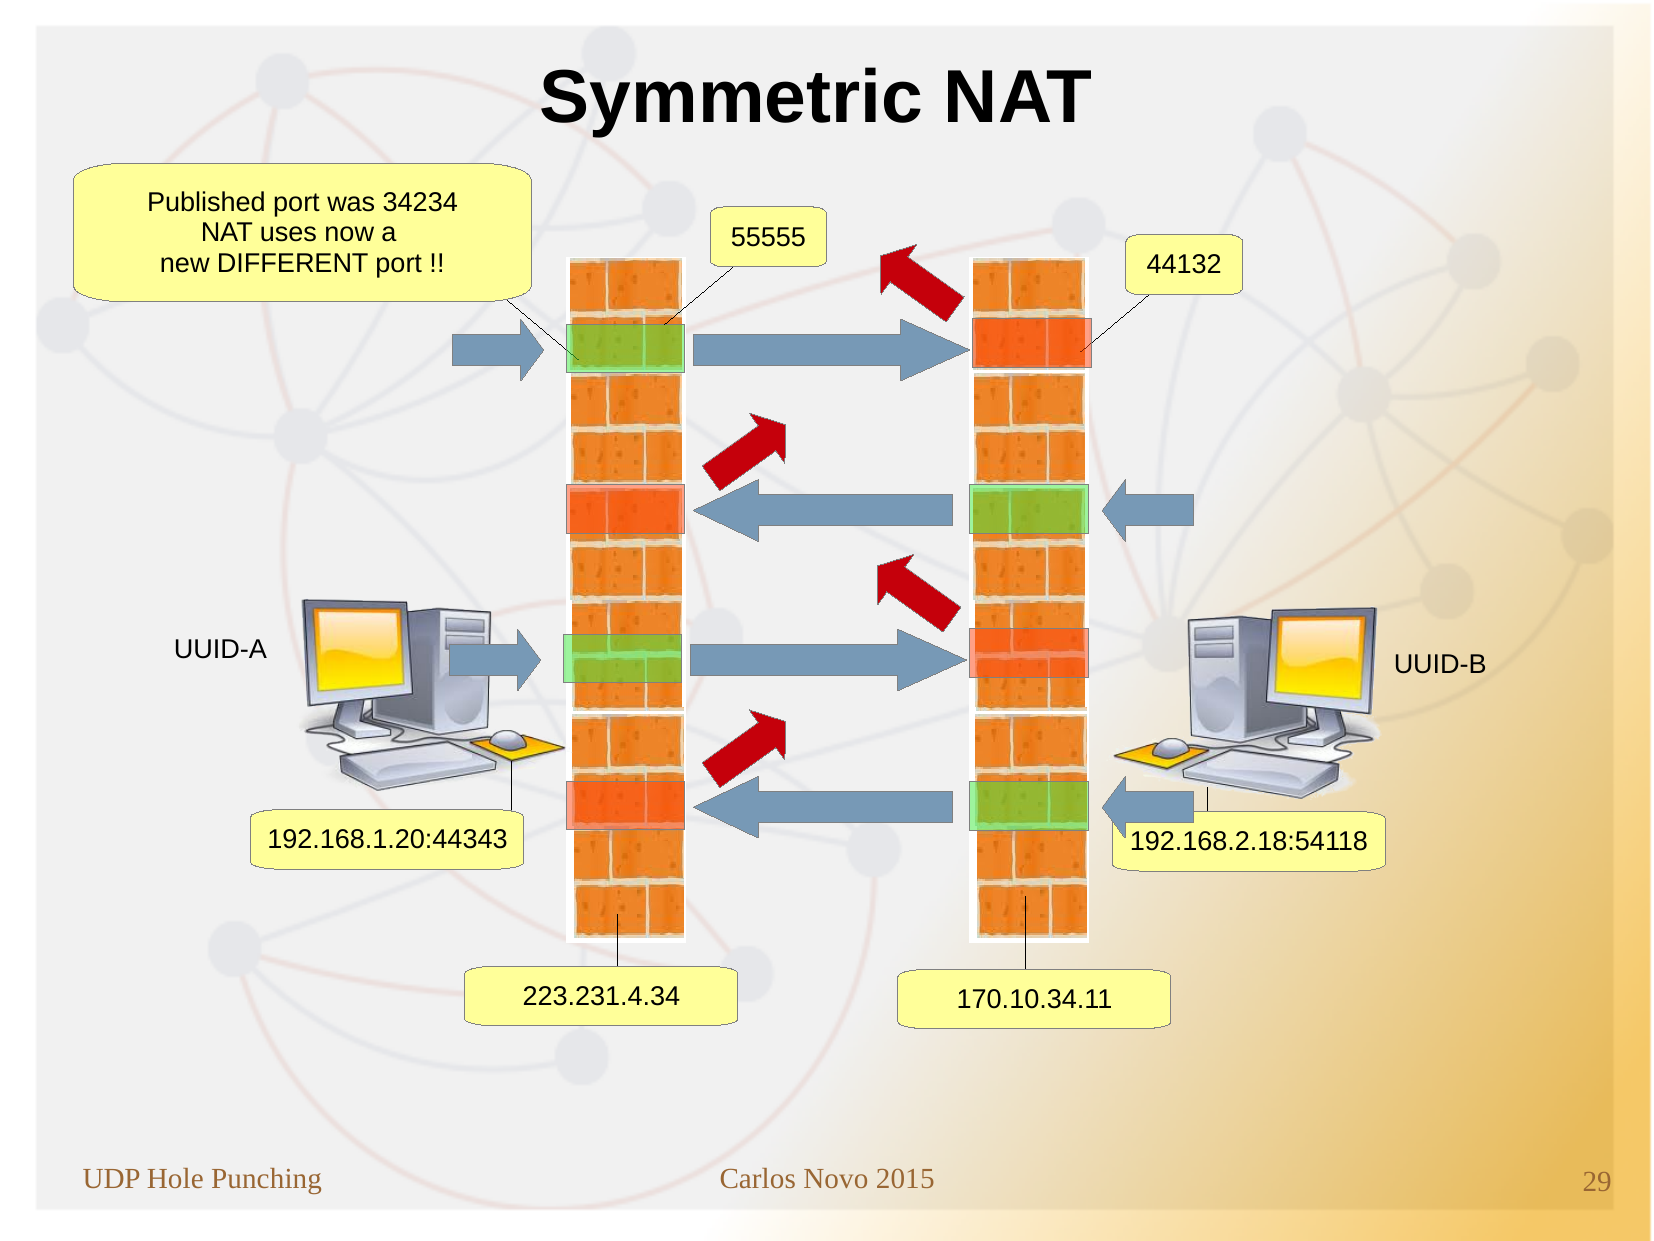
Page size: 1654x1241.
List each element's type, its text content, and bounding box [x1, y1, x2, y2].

text_box Published port was 34234 NAT uses now a new DIFFERENT port !! [73, 163, 532, 302]
text_box 55555 [710, 206, 827, 267]
text_box UUID-B [1379, 641, 1505, 688]
text_box [690, 629, 967, 691]
text_box [449, 629, 541, 691]
text_box [563, 634, 682, 683]
picture [0, 0, 1654, 1241]
text_box [452, 319, 544, 381]
text_box UUID-A [159, 626, 285, 673]
text_box [702, 413, 786, 491]
text_box [969, 484, 1089, 534]
text_box [972, 318, 1092, 368]
text_box [1102, 776, 1194, 838]
text_box Symmetric NAT [539, 52, 1115, 142]
text_box [702, 709, 786, 788]
text_box 192.168.1.20:44343 [250, 809, 524, 870]
text_box 44132 [1125, 234, 1243, 295]
text_box [1102, 479, 1194, 542]
text_box [693, 479, 953, 542]
text_box [693, 319, 970, 381]
text_box [969, 628, 1089, 678]
text_box [566, 781, 685, 830]
text_box 192.168.2.18:54118 [1112, 811, 1386, 872]
text_box [880, 244, 965, 322]
text_box 170.10.34.11 [897, 969, 1171, 1029]
text_box 223.231.4.34 [464, 966, 738, 1026]
text_box [566, 324, 685, 373]
text_box [877, 554, 961, 632]
text_box [969, 781, 1089, 831]
text_box [693, 776, 953, 838]
text_box [566, 484, 685, 534]
